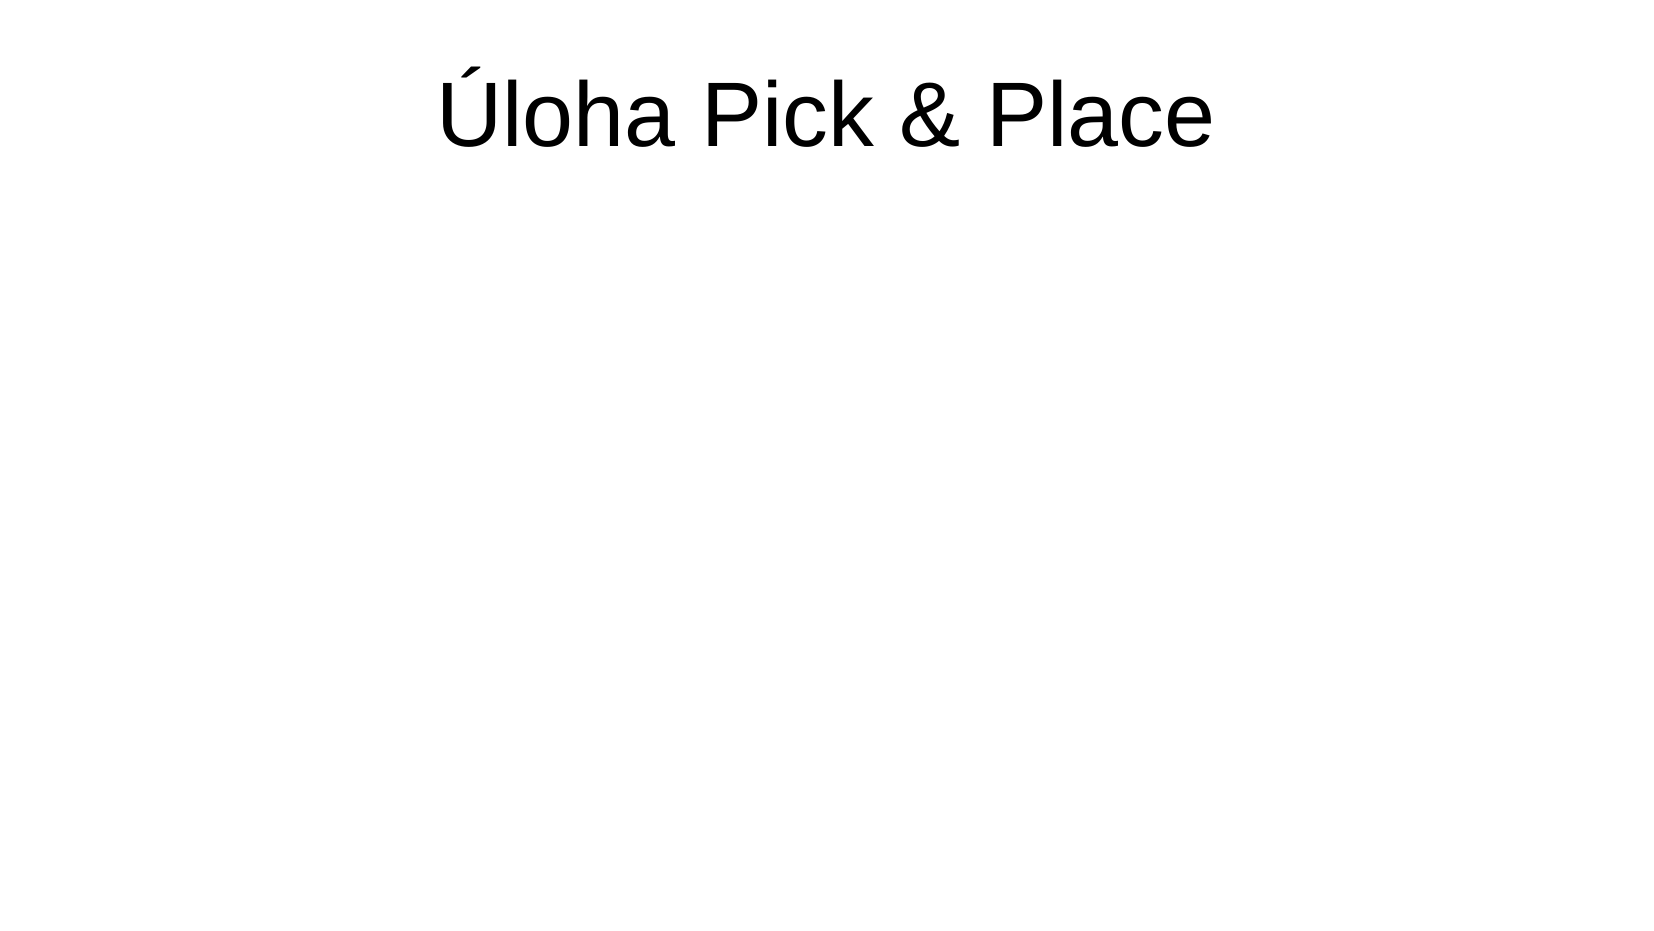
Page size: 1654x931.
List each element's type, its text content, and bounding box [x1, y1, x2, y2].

title Úloha Pick & Place [82, 37, 1571, 193]
